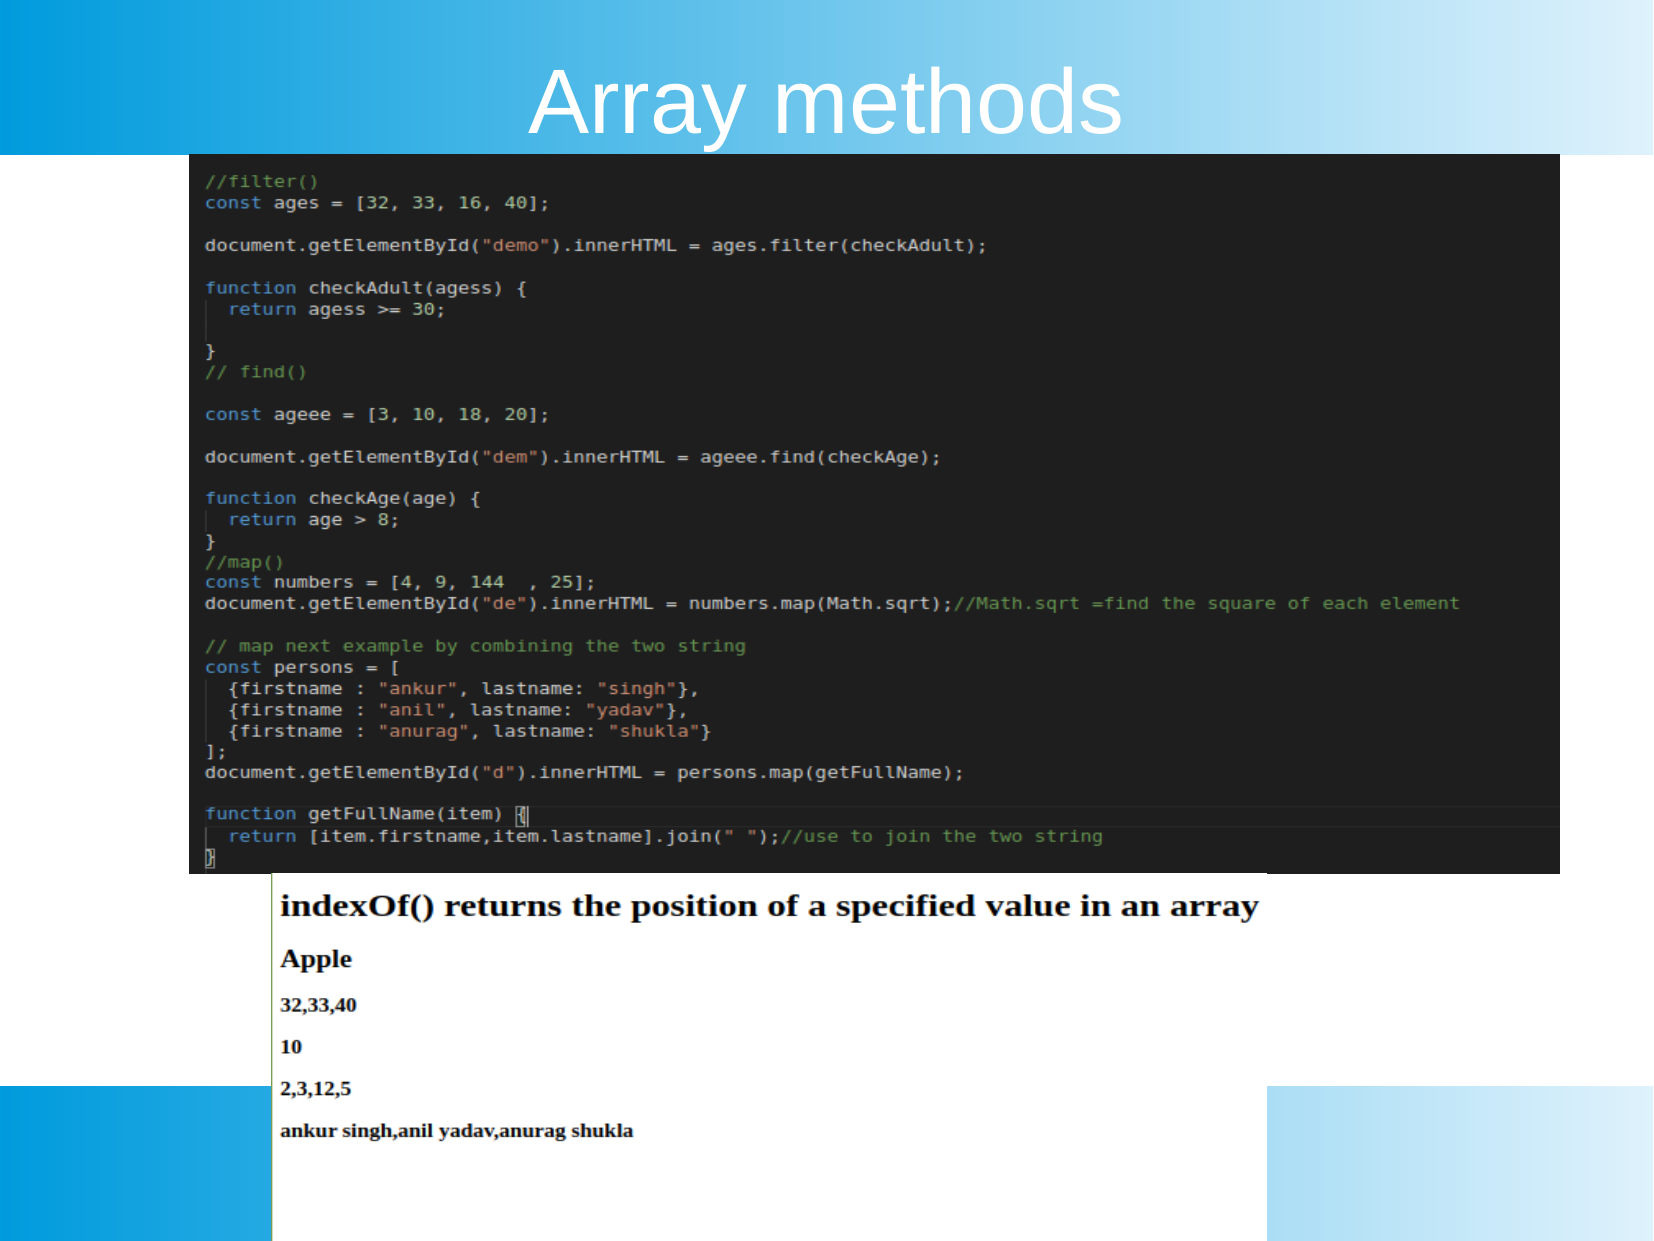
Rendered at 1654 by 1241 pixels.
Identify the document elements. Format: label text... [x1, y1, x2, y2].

picture [189, 154, 1560, 1241]
title Array methods [82, 49, 1571, 155]
